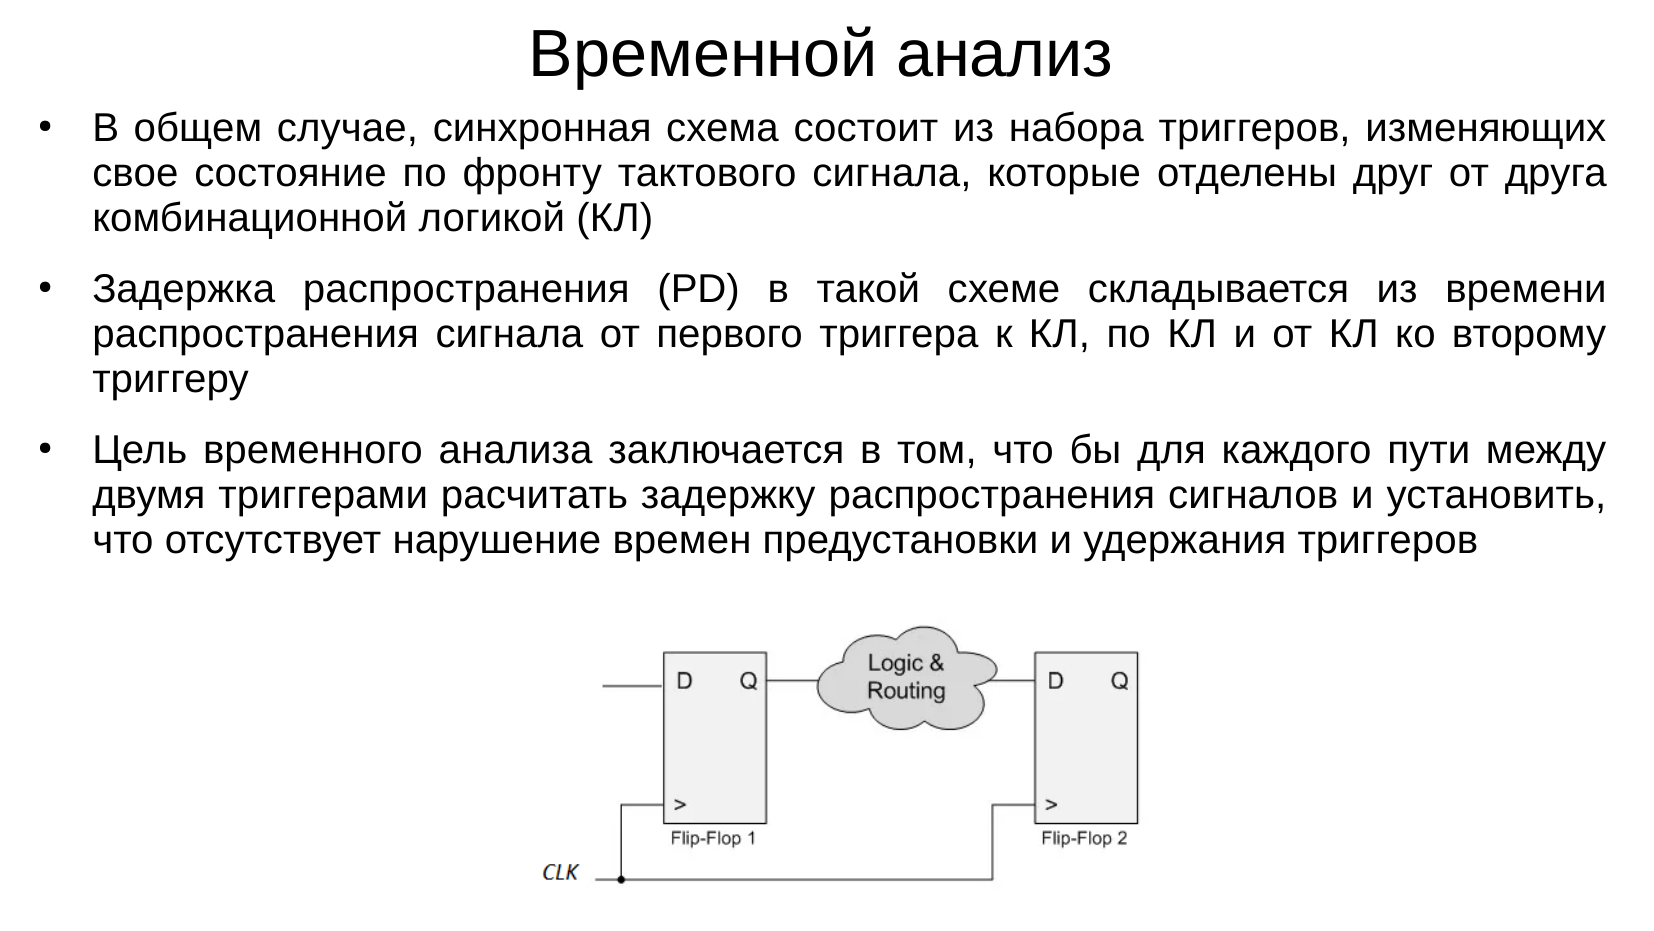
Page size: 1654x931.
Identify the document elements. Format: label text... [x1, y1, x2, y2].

list В общем случае, синхронная схема состоит из набора триггеров, изменяющих свое состояние по фронту тактового сигнала, которые отделены друг от друга комбинационной логикой (КЛ) Задержка распространения (PD) в такой схеме складывается из времени распространения сигнала от первого триггера к КЛ, по КЛ и от КЛ ко второму триггеру Цель временного анализа заключается в том, что бы для каждого пути между двумя триггерами расчитать задержку распространения сигналов и установить, что отсутствует нарушение времен предустановки и удержания триггеров [30, 105, 1609, 601]
title Временной анализ [82, 1, 1561, 105]
picture [510, 614, 1164, 894]
